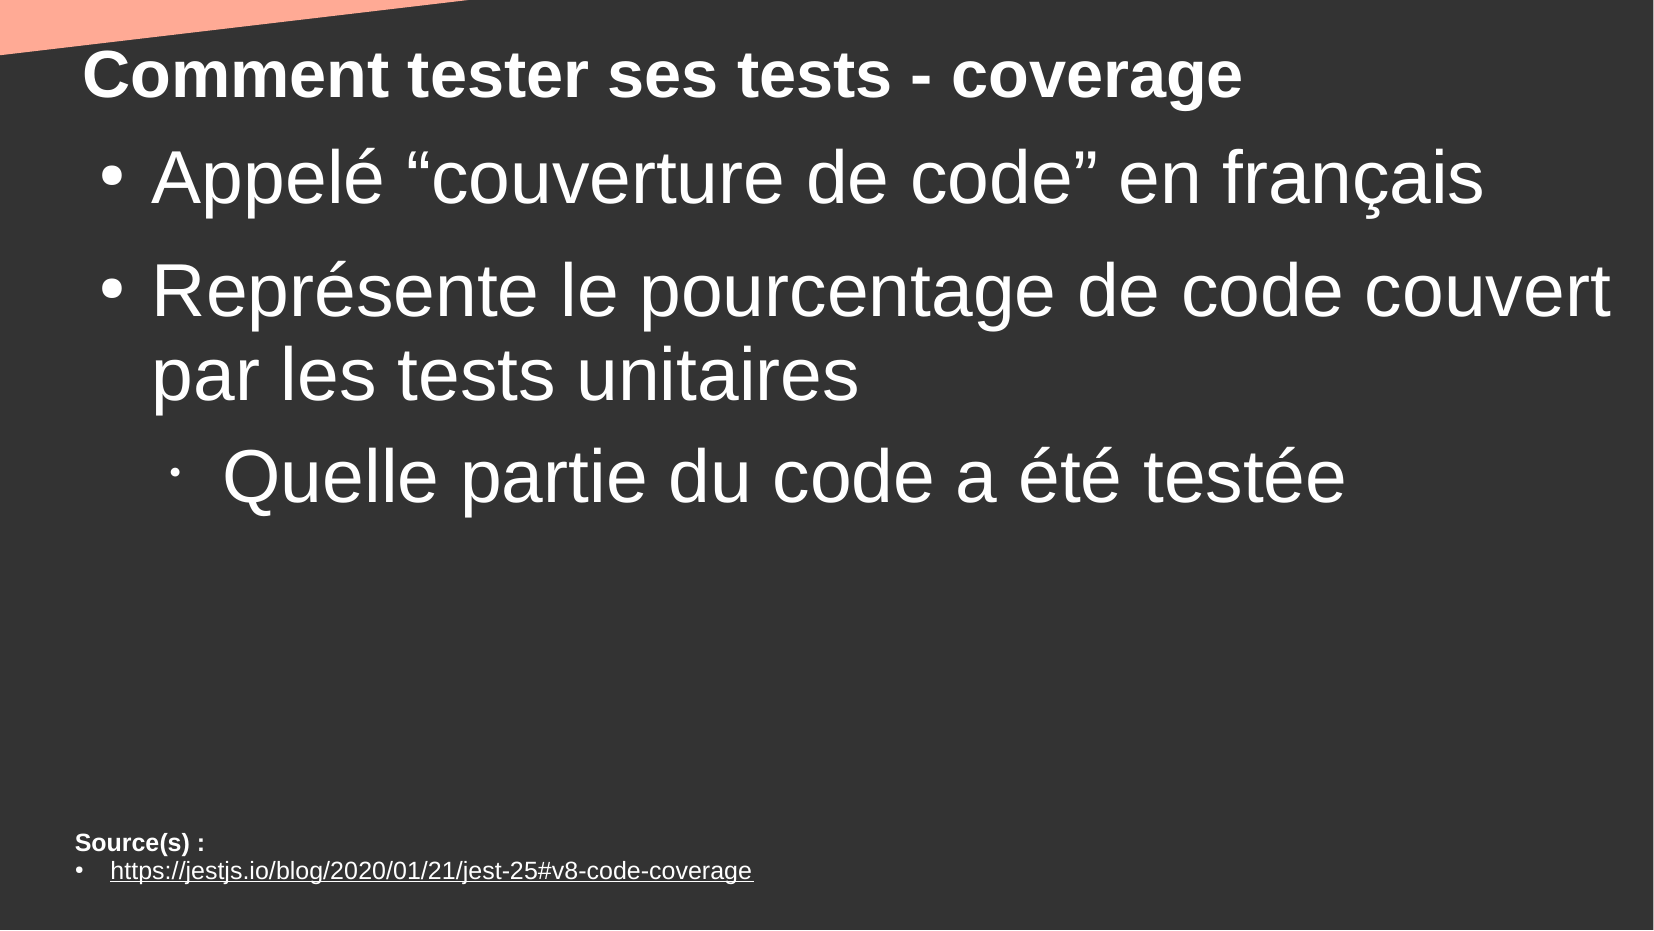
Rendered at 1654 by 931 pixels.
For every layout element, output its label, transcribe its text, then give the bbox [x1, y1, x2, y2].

title Comment tester ses tests - coverage [82, 37, 1571, 112]
text_box Source(s) : https://jestjs.io/blog/2020/01/21/jest-25#v8-code-coverage [60, 821, 1546, 906]
text_box [0, 0, 469, 56]
list Appelé “couverture de code” en français Représente le pourcentage de code couvert par les tests unitaires Quelle partie du code a été testée [80, 135, 1619, 804]
